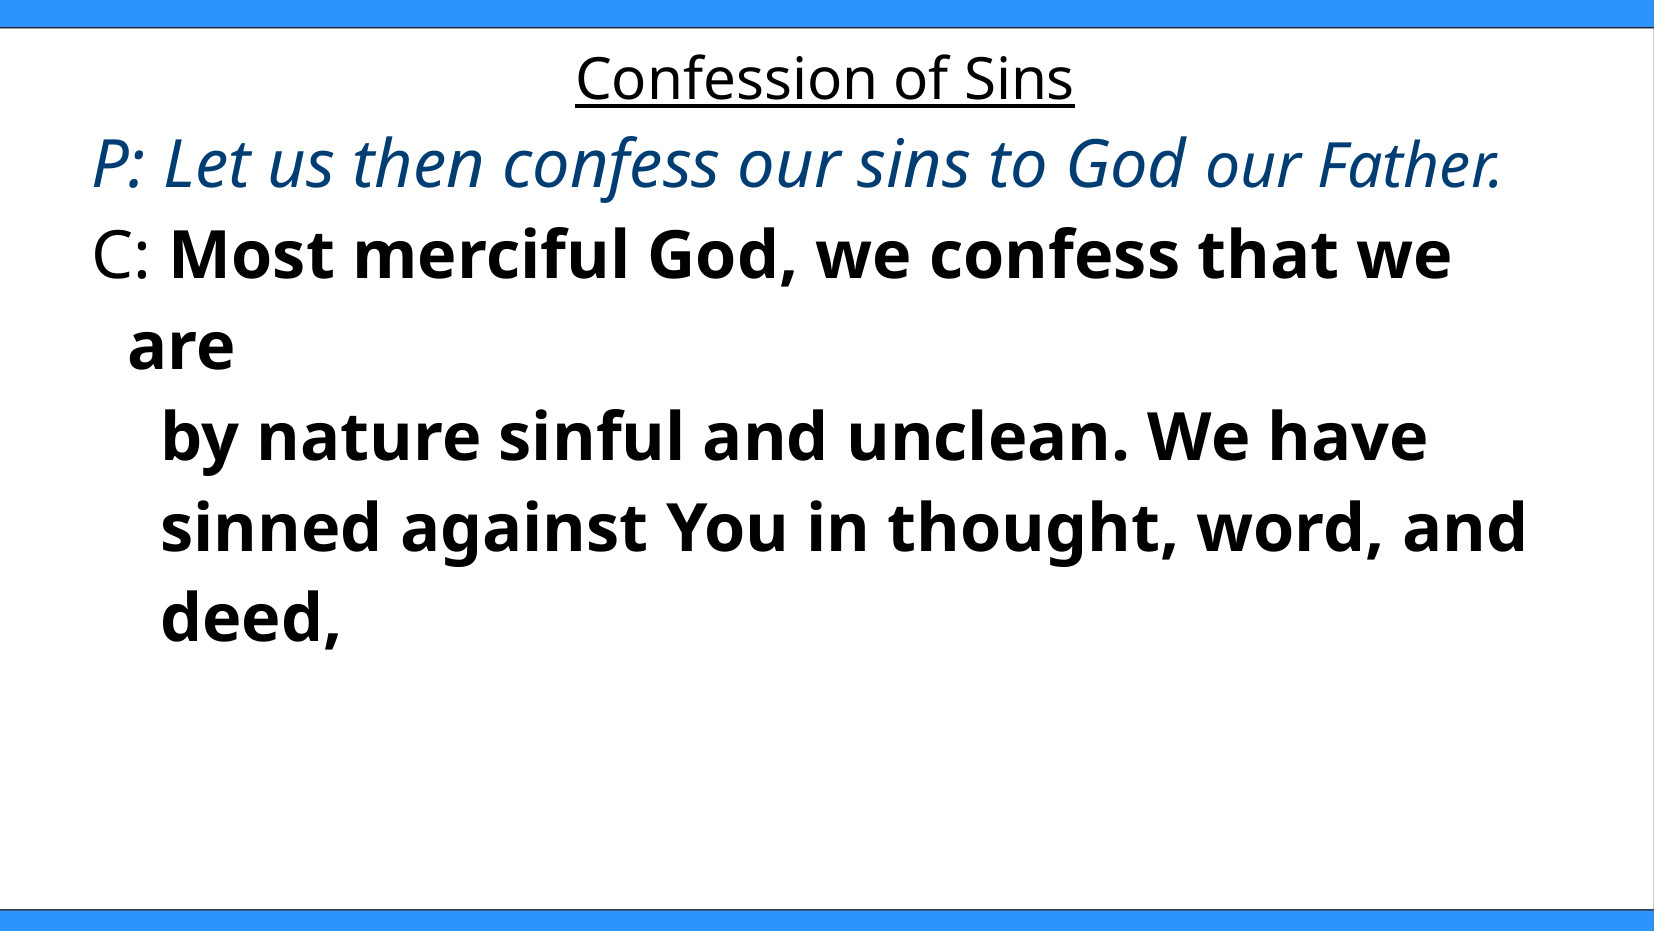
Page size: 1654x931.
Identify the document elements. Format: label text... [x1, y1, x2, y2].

picture [0, 0, 1654, 931]
text_box Confession of Sins P: Let us then confess our sins to God our Father. C: Most merciful God, we confess that we are by nature sinful and unclean. We have sinned against You in thought, word, and deed, [75, 30, 1576, 566]
